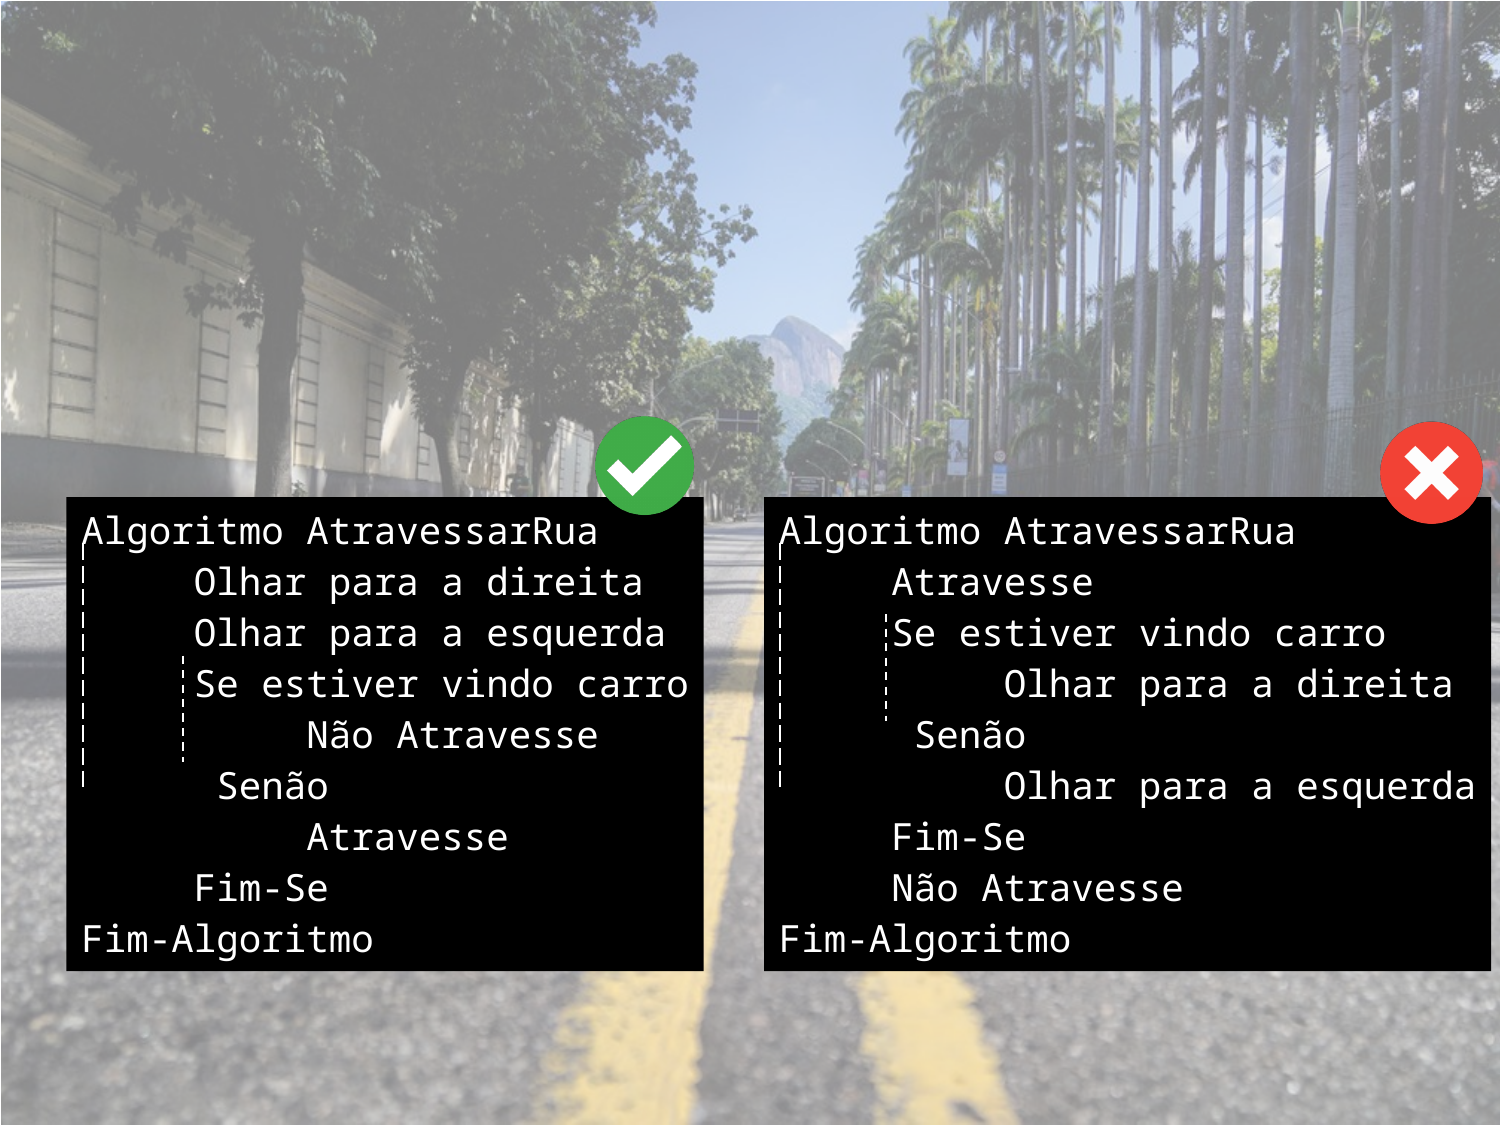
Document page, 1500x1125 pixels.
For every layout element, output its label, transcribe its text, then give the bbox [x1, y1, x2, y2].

picture [1361, 370, 1500, 567]
text_box Algoritmo AtravessarRua Olhar para a direita Olhar para a esquerda Se estiver vindo carro Não Atravesse Senão Atravesse Fim-Se Fim-Algoritmo [66, 497, 650, 850]
text_box Algoritmo AtravessarRua Atravesse Se estiver vindo carro Olhar para a direita Senão Olhar para a esquerda Fim-Se Não Atravesse Fim-Algoritmo [764, 497, 1430, 850]
picture [568, 389, 721, 542]
